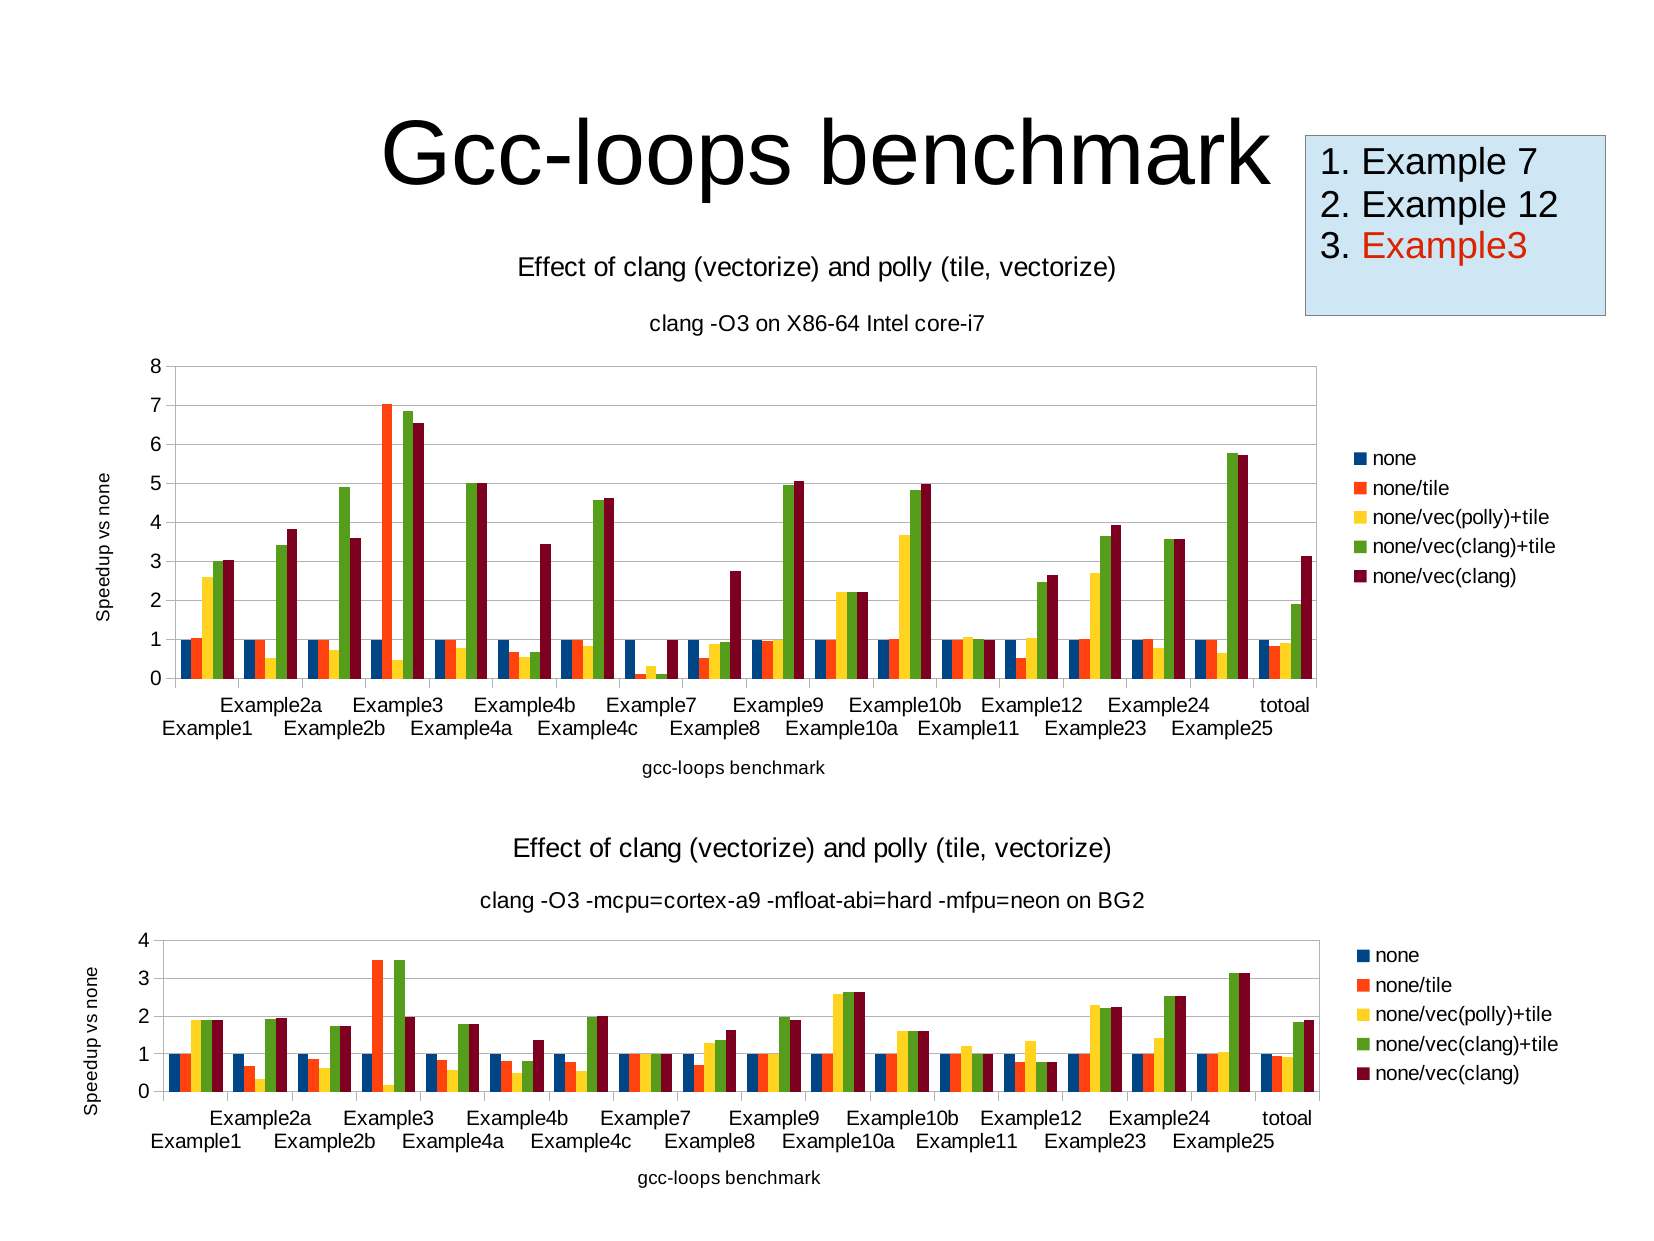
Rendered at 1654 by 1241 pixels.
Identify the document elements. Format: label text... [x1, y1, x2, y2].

text_box 1. Example 7 2. Example 12 3. Example3 [1305, 135, 1606, 316]
title Gcc-loops benchmark [82, 49, 1571, 225]
chart [47, 225, 1578, 1220]
